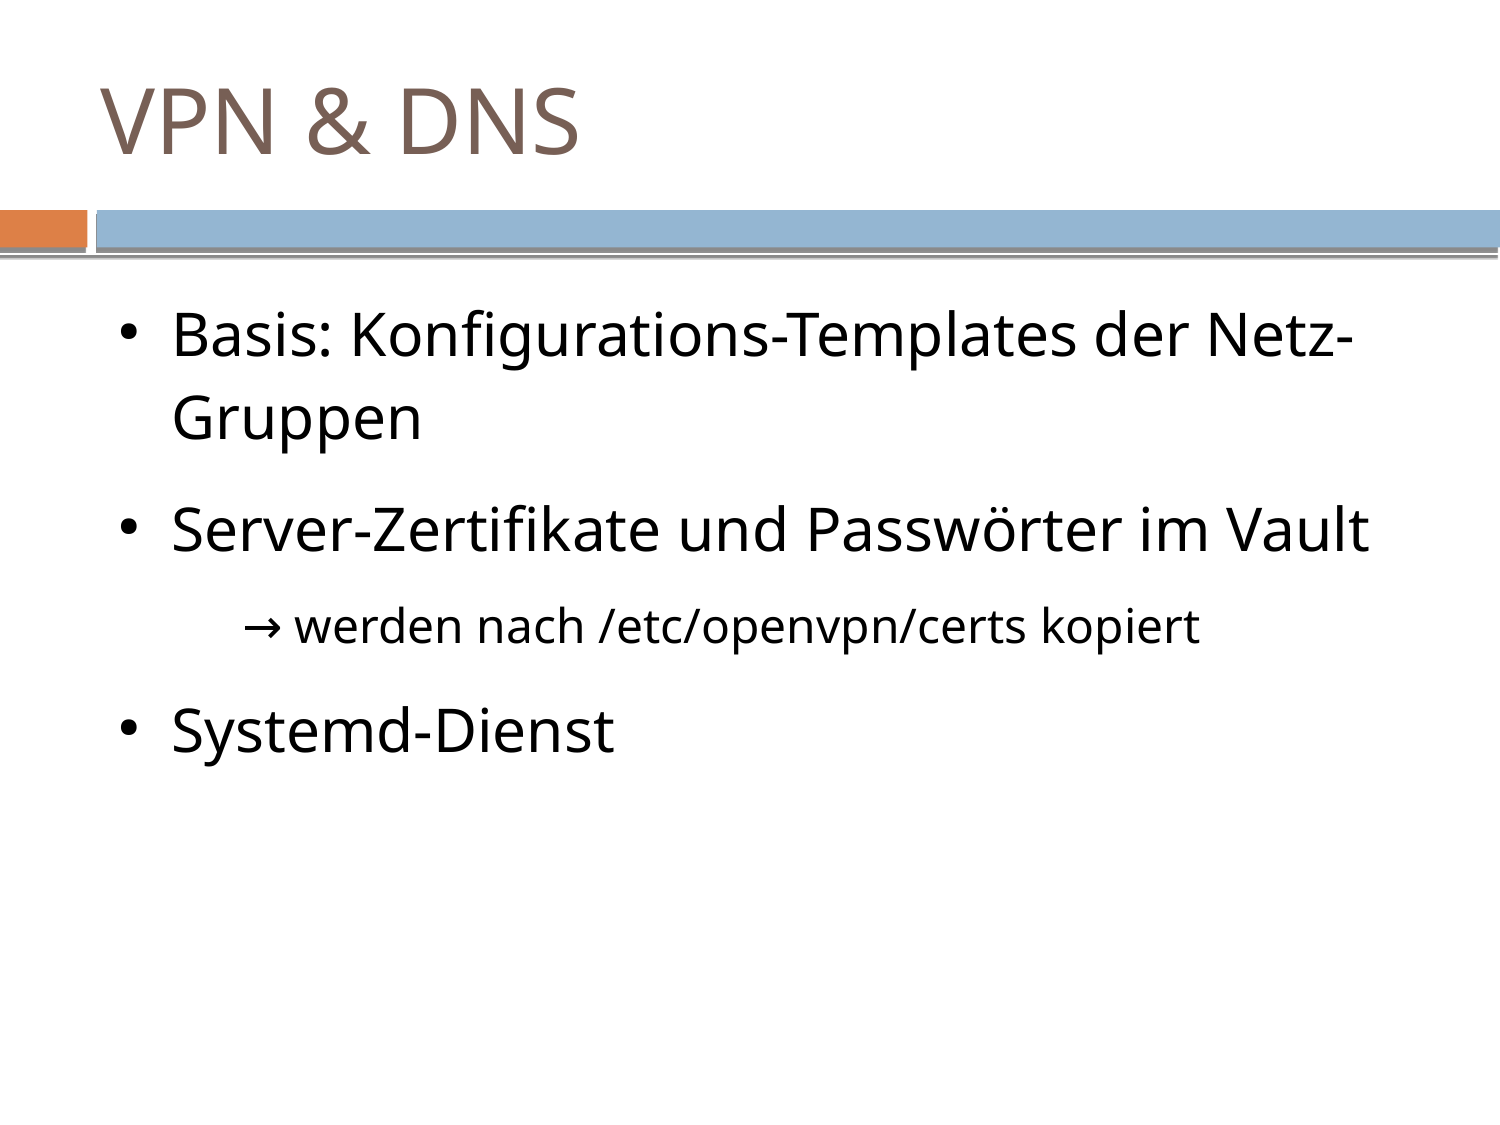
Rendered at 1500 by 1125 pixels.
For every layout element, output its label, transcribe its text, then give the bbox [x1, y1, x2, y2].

list Basis: Konfigurations-Templates der Netz-Gruppen Server-Zertifikate und Passwörter im Vault → werden nach /etc/openvpn/certs kopiert Systemd-Dienst [100, 292, 1438, 1030]
title VPN & DNS [100, 11, 1500, 226]
